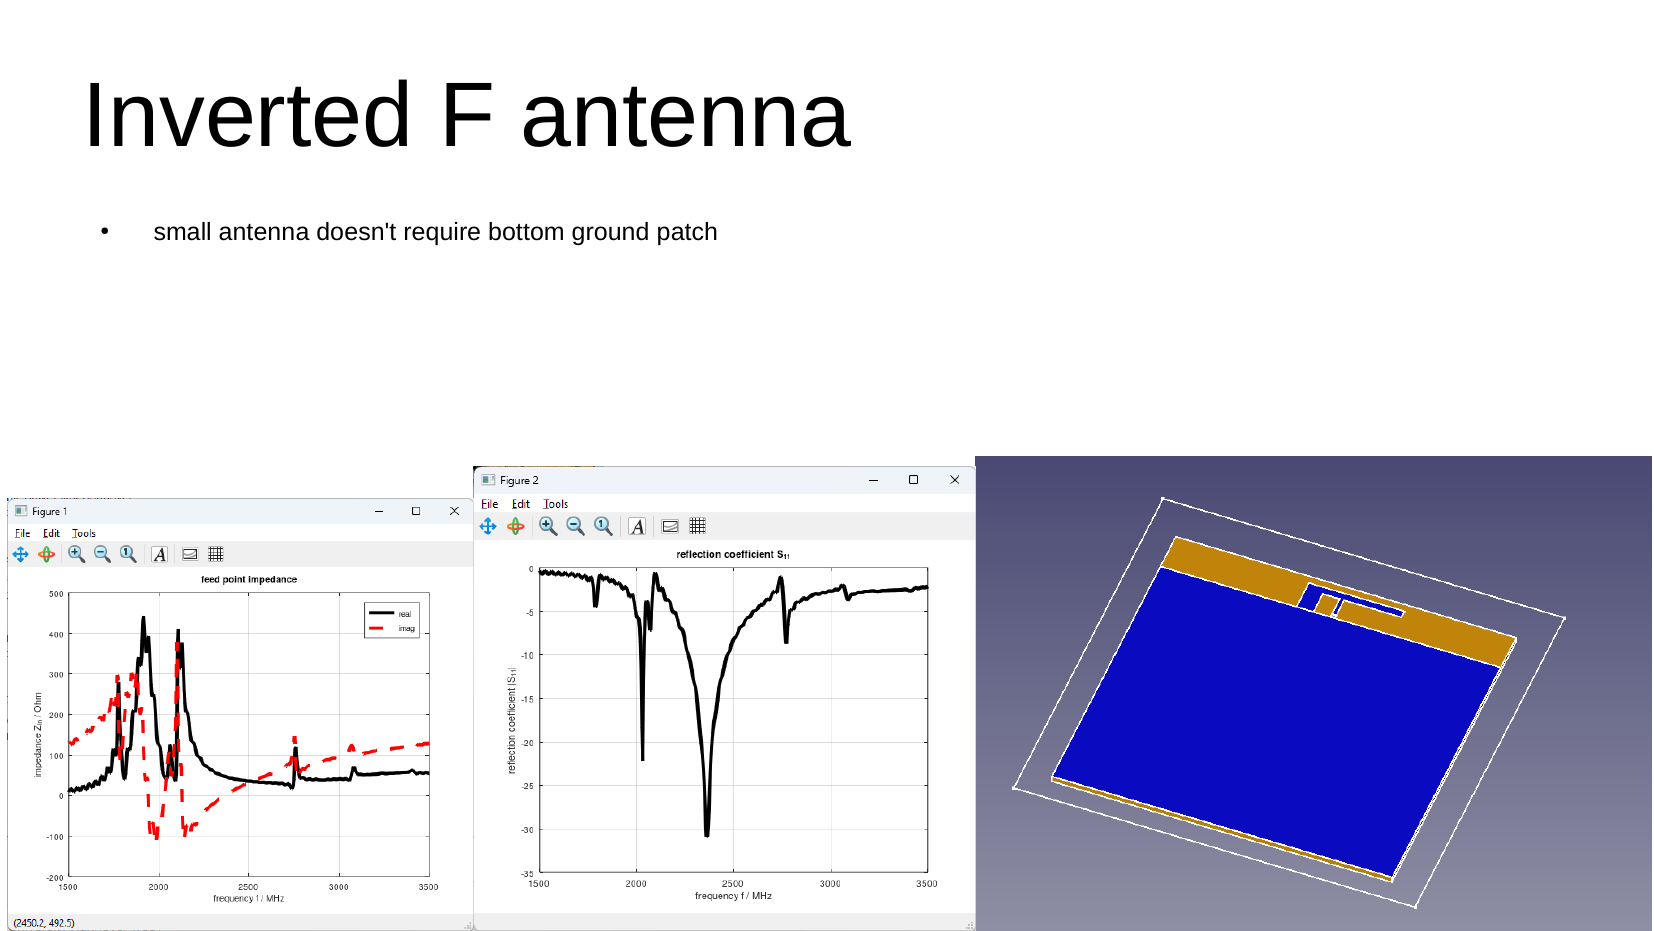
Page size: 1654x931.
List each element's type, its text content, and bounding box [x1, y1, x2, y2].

picture [7, 456, 1652, 931]
title Inverted F antenna [82, 37, 1571, 193]
list small antenna doesn't require bottom ground patch [82, 217, 1613, 413]
